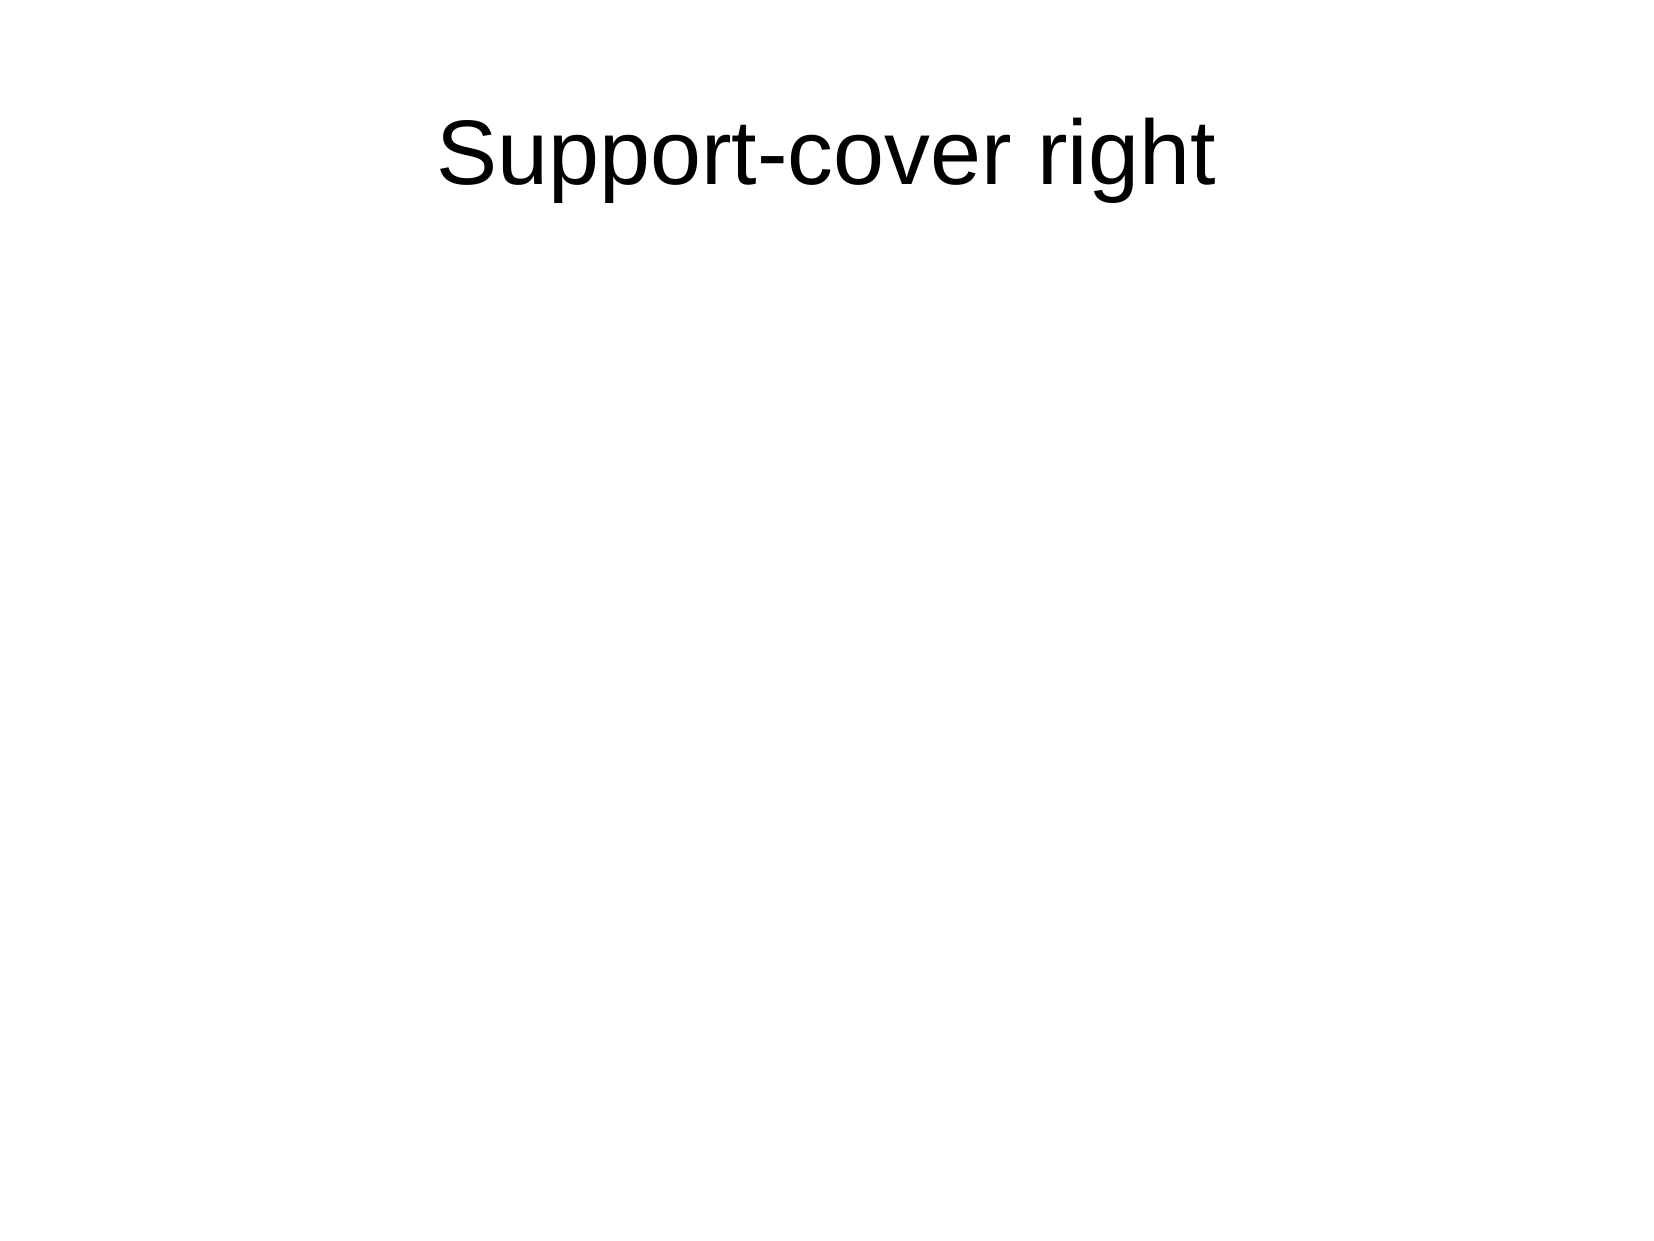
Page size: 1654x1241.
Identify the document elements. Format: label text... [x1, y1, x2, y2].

title Support-cover right [82, 56, 1571, 250]
